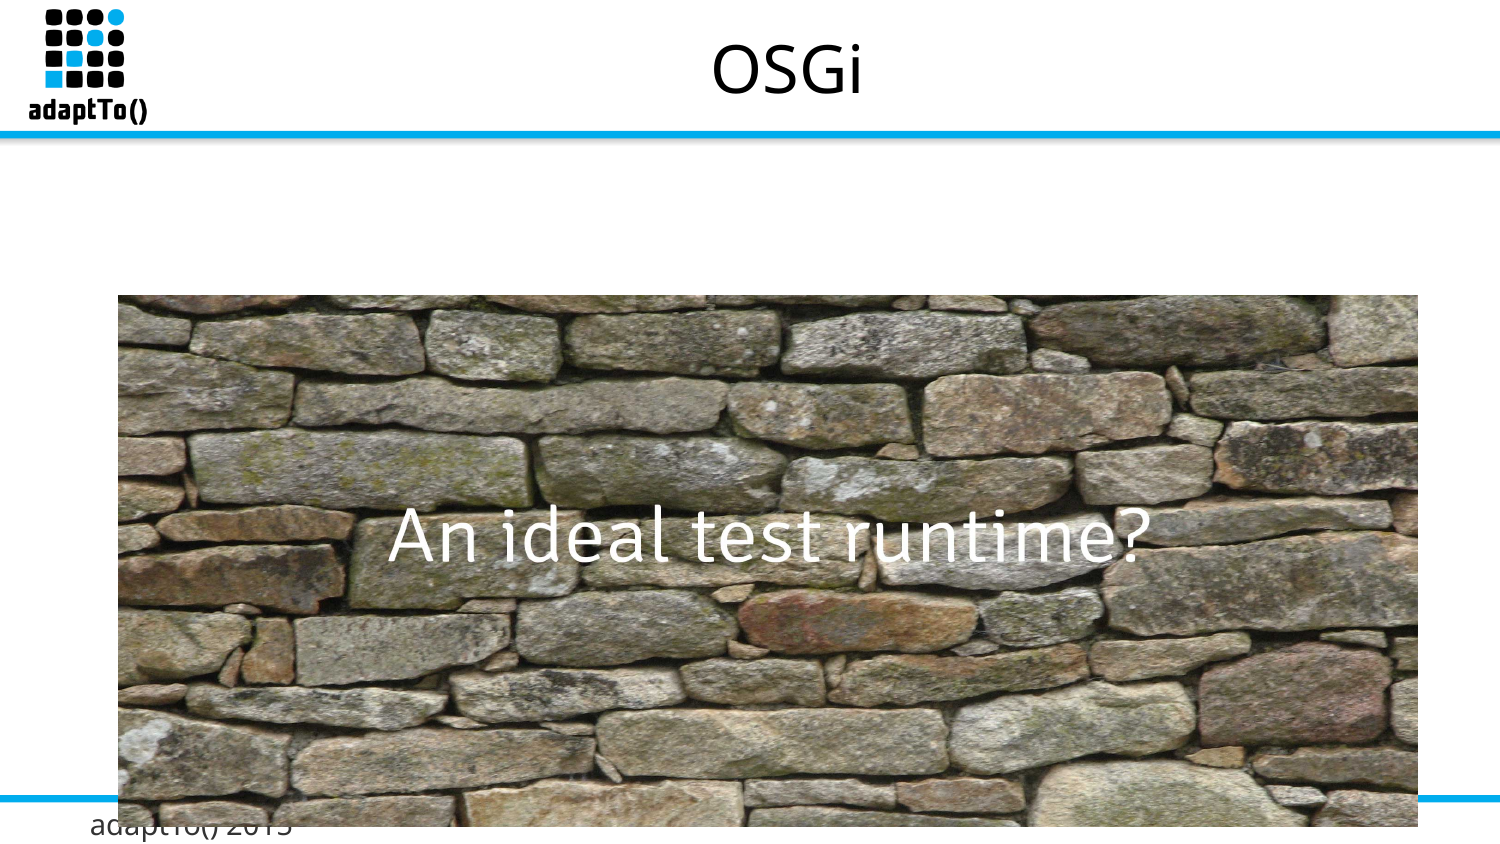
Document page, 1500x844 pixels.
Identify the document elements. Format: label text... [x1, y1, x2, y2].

title OSGi [150, 15, 1425, 121]
picture [118, 295, 1418, 827]
picture [27, 6, 148, 126]
